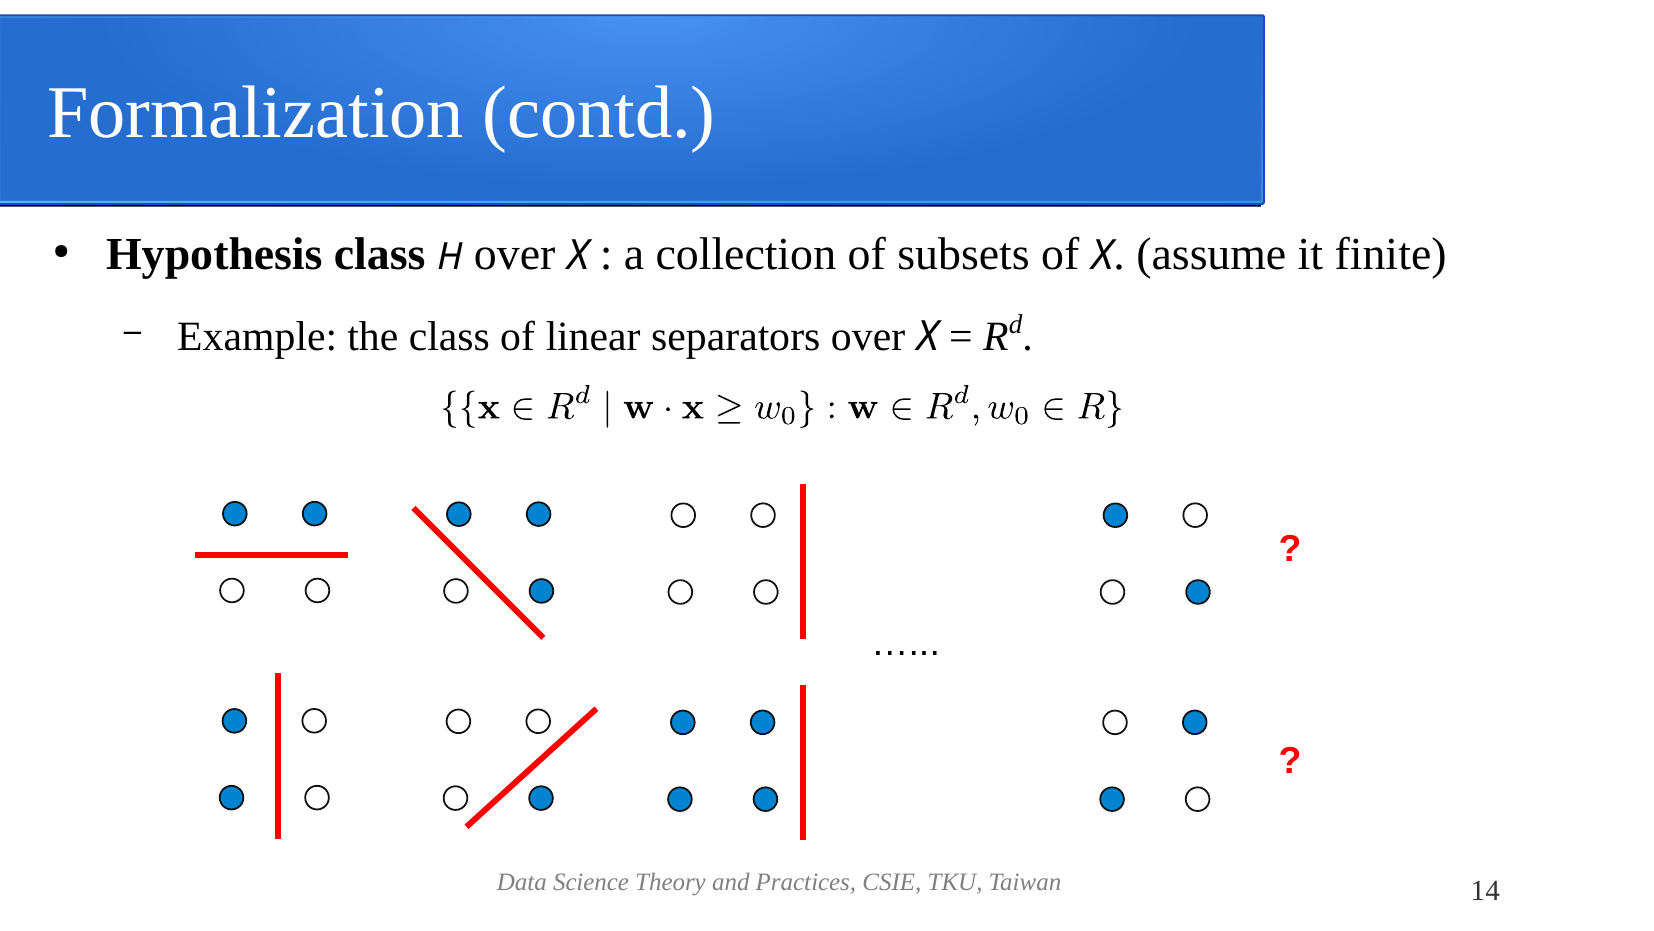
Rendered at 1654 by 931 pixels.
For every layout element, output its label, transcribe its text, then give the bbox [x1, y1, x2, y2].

text_box ? [1263, 732, 1335, 790]
text_box [1103, 503, 1128, 528]
text_box [529, 579, 554, 603]
text_box [750, 710, 775, 735]
text_box [219, 785, 244, 810]
text_box [668, 580, 693, 604]
text_box [305, 785, 329, 810]
text_box [753, 787, 778, 812]
text_box [1186, 580, 1210, 604]
text_box [1182, 710, 1207, 735]
text_box [668, 787, 692, 812]
text_box [751, 503, 775, 528]
text_box [305, 578, 330, 603]
text_box [443, 786, 468, 810]
text_box [670, 710, 695, 735]
text_box [1100, 787, 1124, 812]
text_box [1185, 787, 1210, 812]
text_box …... [856, 614, 999, 671]
text_box [526, 709, 551, 734]
text_box [302, 501, 327, 526]
text_box [444, 579, 468, 603]
text_box [529, 786, 553, 810]
text_box [222, 501, 247, 526]
text_box [446, 709, 471, 734]
text_box [446, 502, 471, 527]
text_box [1100, 580, 1125, 604]
text_box [671, 503, 696, 528]
list Hypothesis class H over X : a collection of subsets of X. (assume it finite) Example: the class of linear separators over X = Rd. [35, 224, 1524, 764]
picture [440, 384, 1122, 428]
title Formalization (contd.) [47, 35, 1199, 189]
text_box ? [1263, 519, 1335, 577]
text_box [1103, 710, 1127, 735]
text_box [754, 580, 778, 604]
text_box [220, 578, 244, 603]
text_box [526, 502, 551, 526]
text_box [222, 709, 247, 733]
text_box [1183, 503, 1208, 528]
text_box [302, 708, 327, 733]
